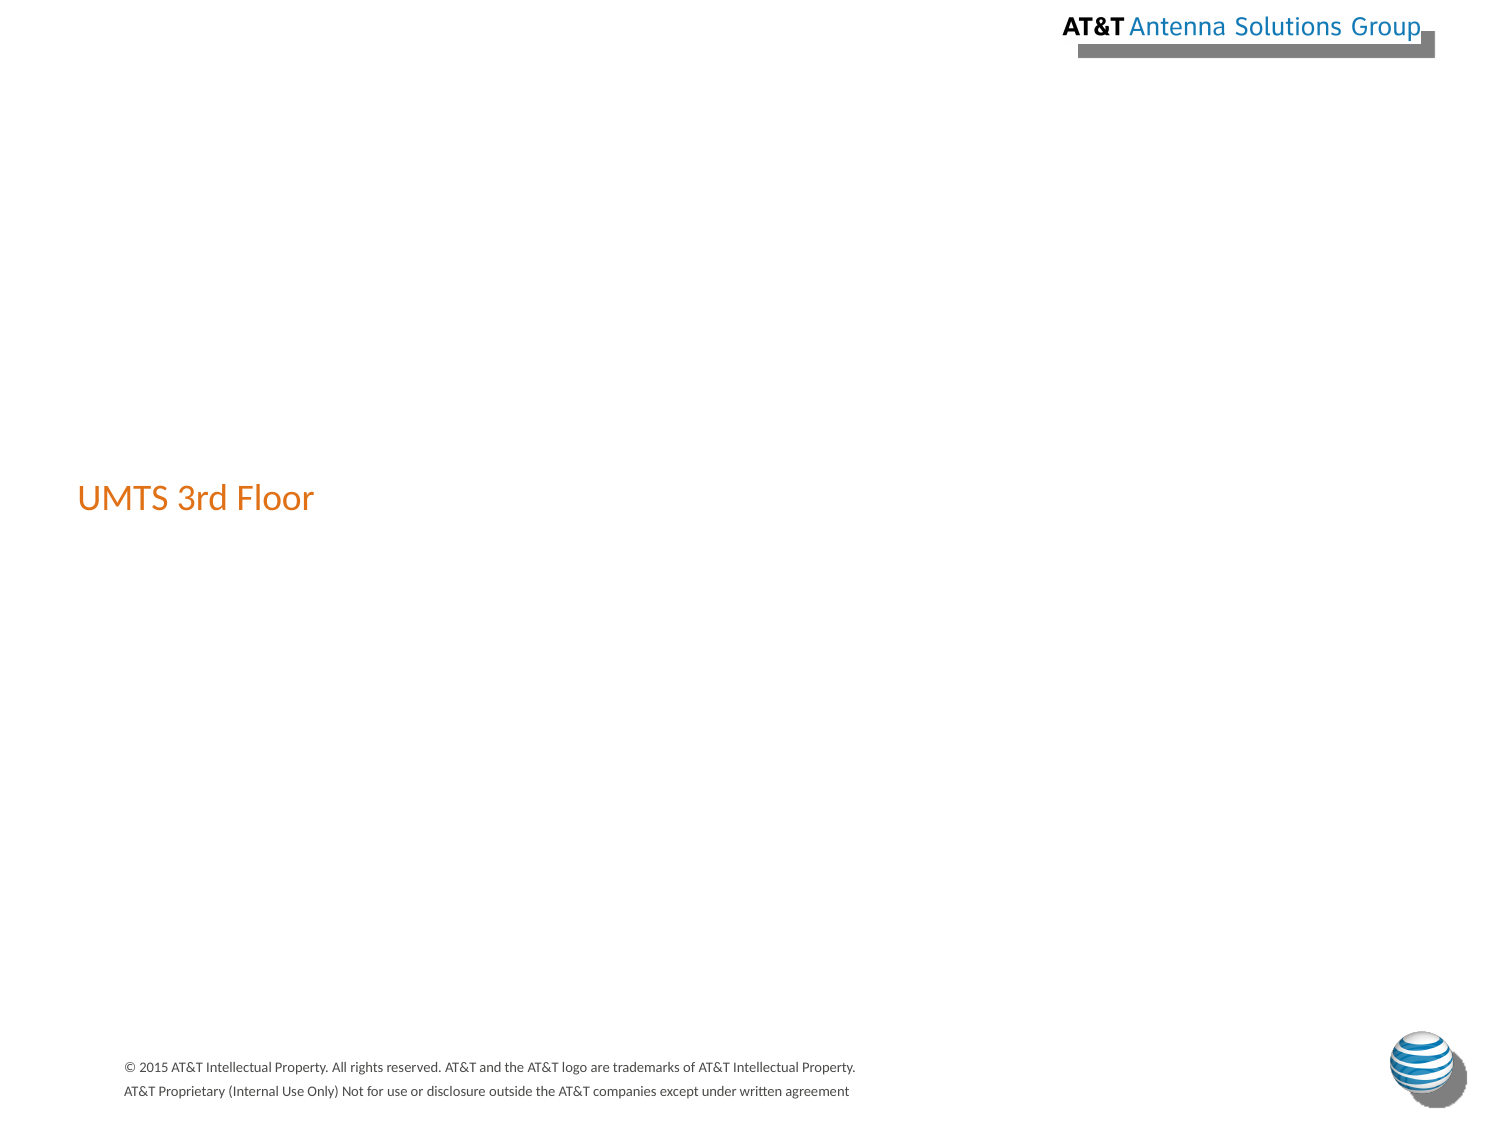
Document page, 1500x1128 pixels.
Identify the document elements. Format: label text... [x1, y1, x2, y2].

picture [1062, 15, 1421, 44]
text_box UMTS 3rd Floor [62, 468, 1500, 1128]
